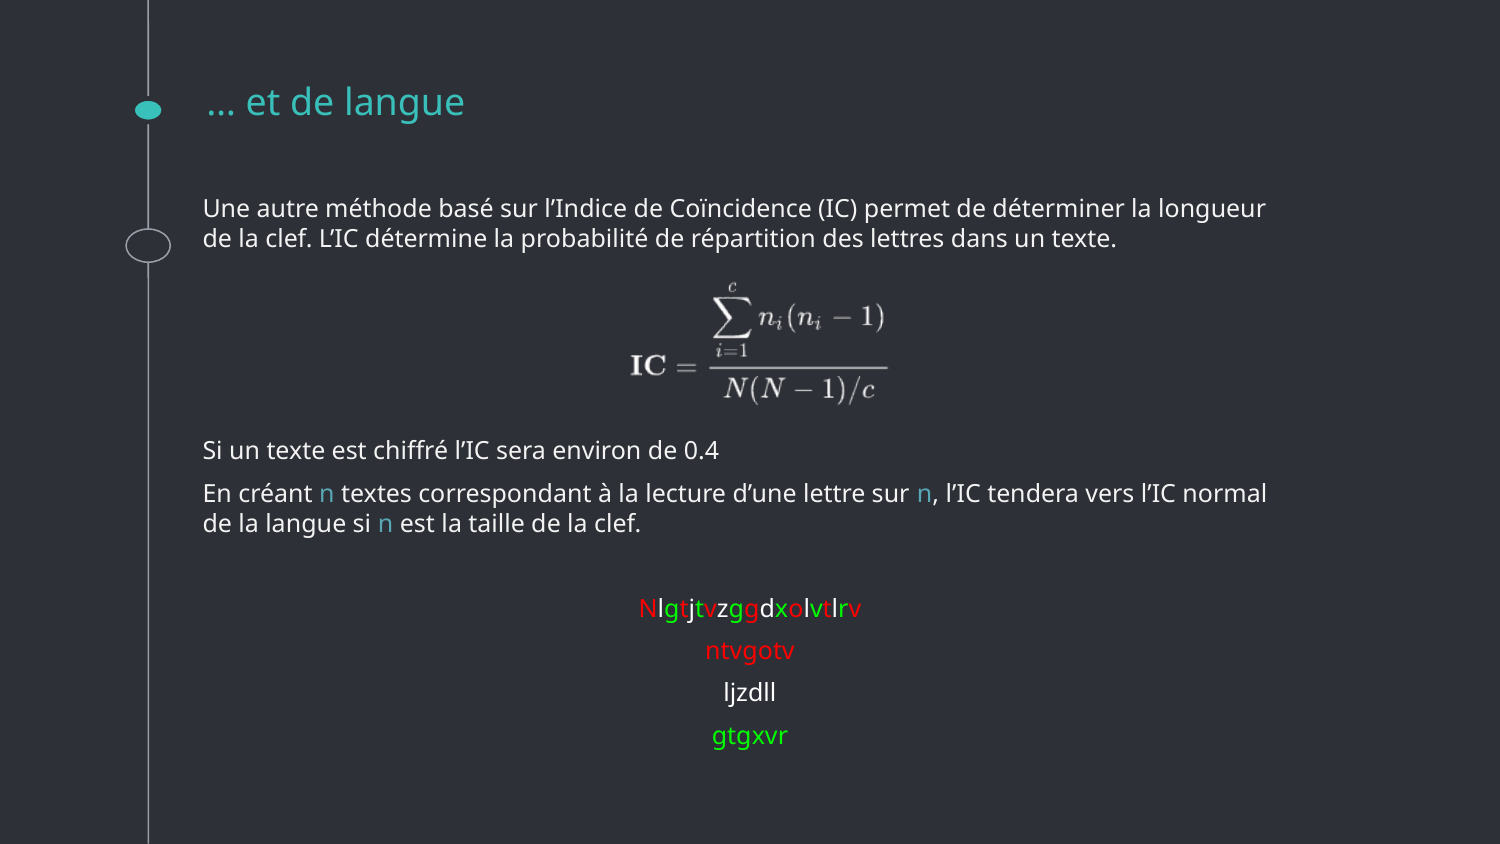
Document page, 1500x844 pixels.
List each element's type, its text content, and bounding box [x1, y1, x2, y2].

picture [630, 277, 892, 409]
title … et de langue [191, 81, 1317, 139]
list Une autre méthode basé sur l’Indice de Coïncidence (IC) permet de déterminer la longueur de la clef. L’IC détermine la probabilité de répartition des lettres dans un texte. Si un texte est chiffré l’IC sera environ de 0.4 En créant n textes correspondant à la lecture d’une lettre sur n, l’IC tendera vers l’IC normal de la langue si n est la taille de la clef. Nlgtjtvzggdxolvtlrv ntvgotv ljzdll gtgxvr [187, 177, 1313, 789]
